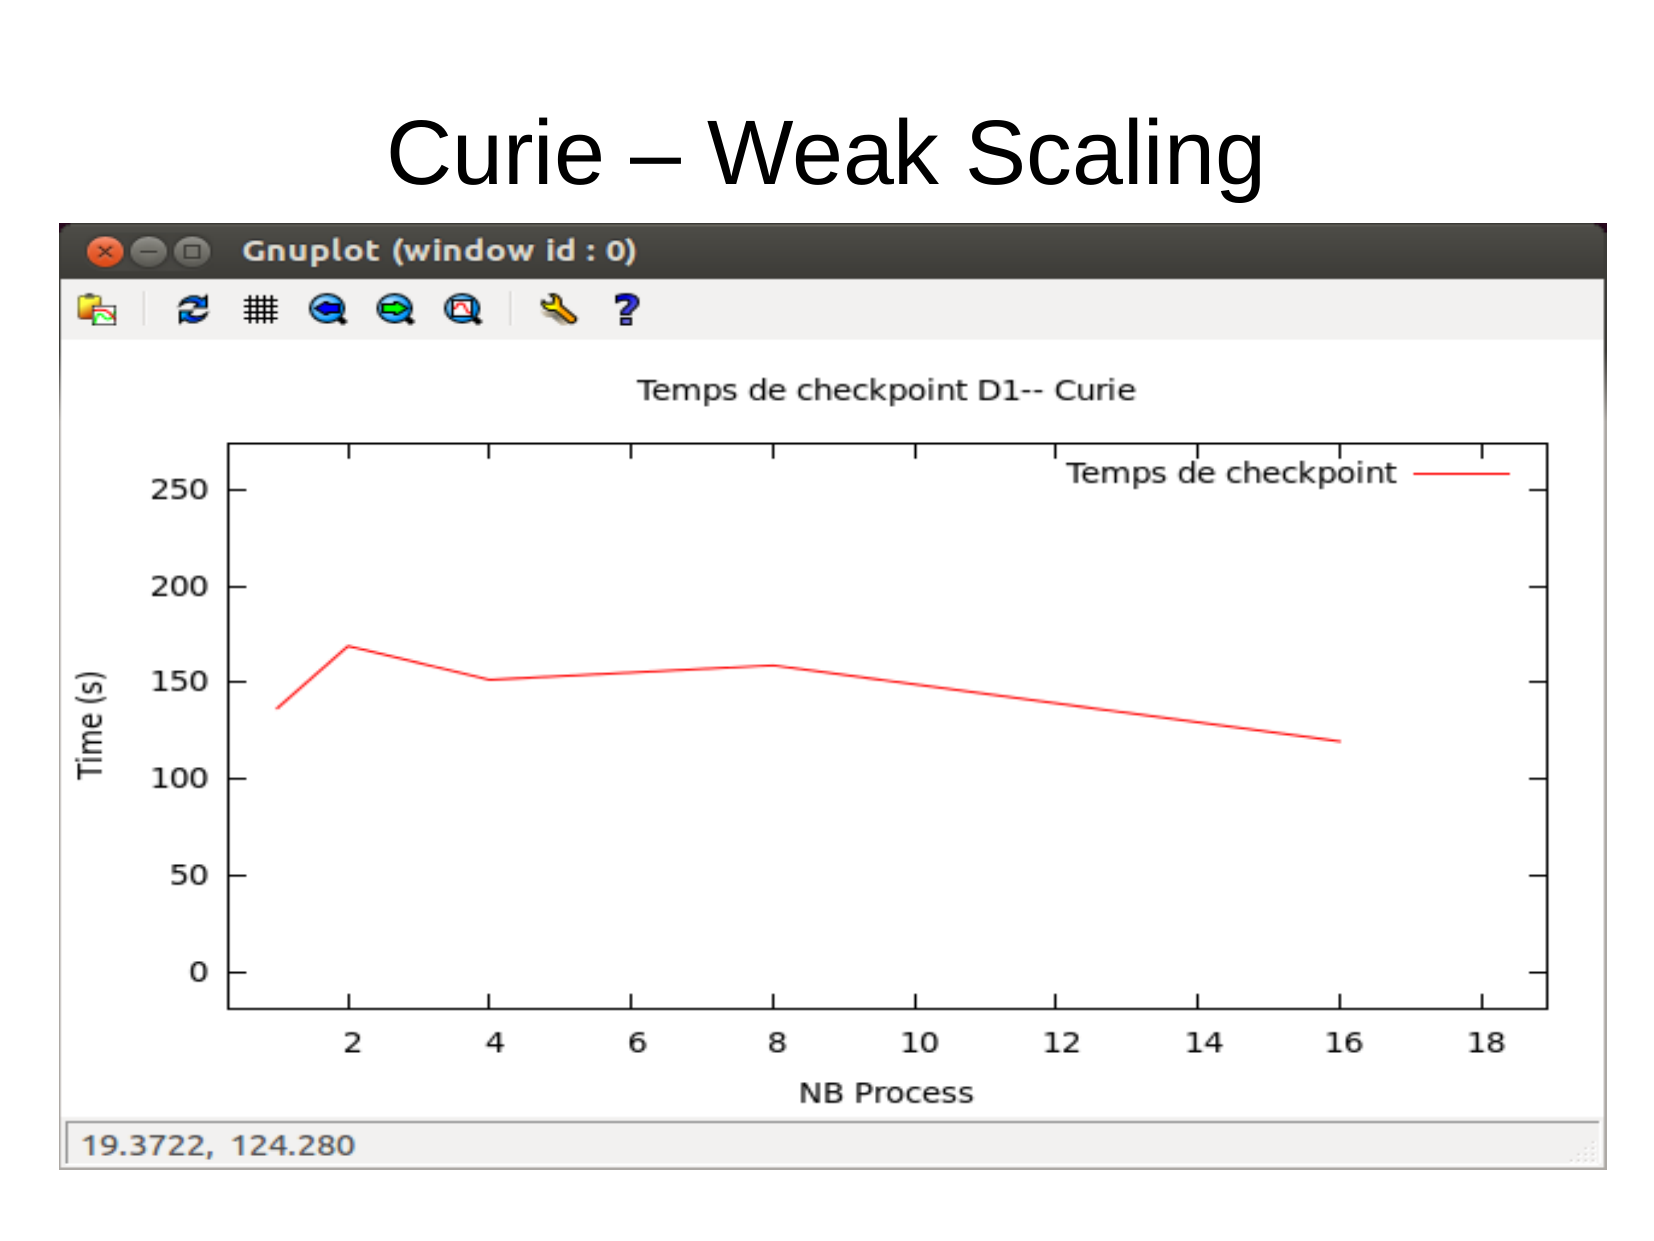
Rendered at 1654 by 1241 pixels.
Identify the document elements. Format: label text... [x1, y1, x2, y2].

picture [59, 223, 1607, 1170]
title Curie – Weak Scaling [82, 49, 1571, 223]
